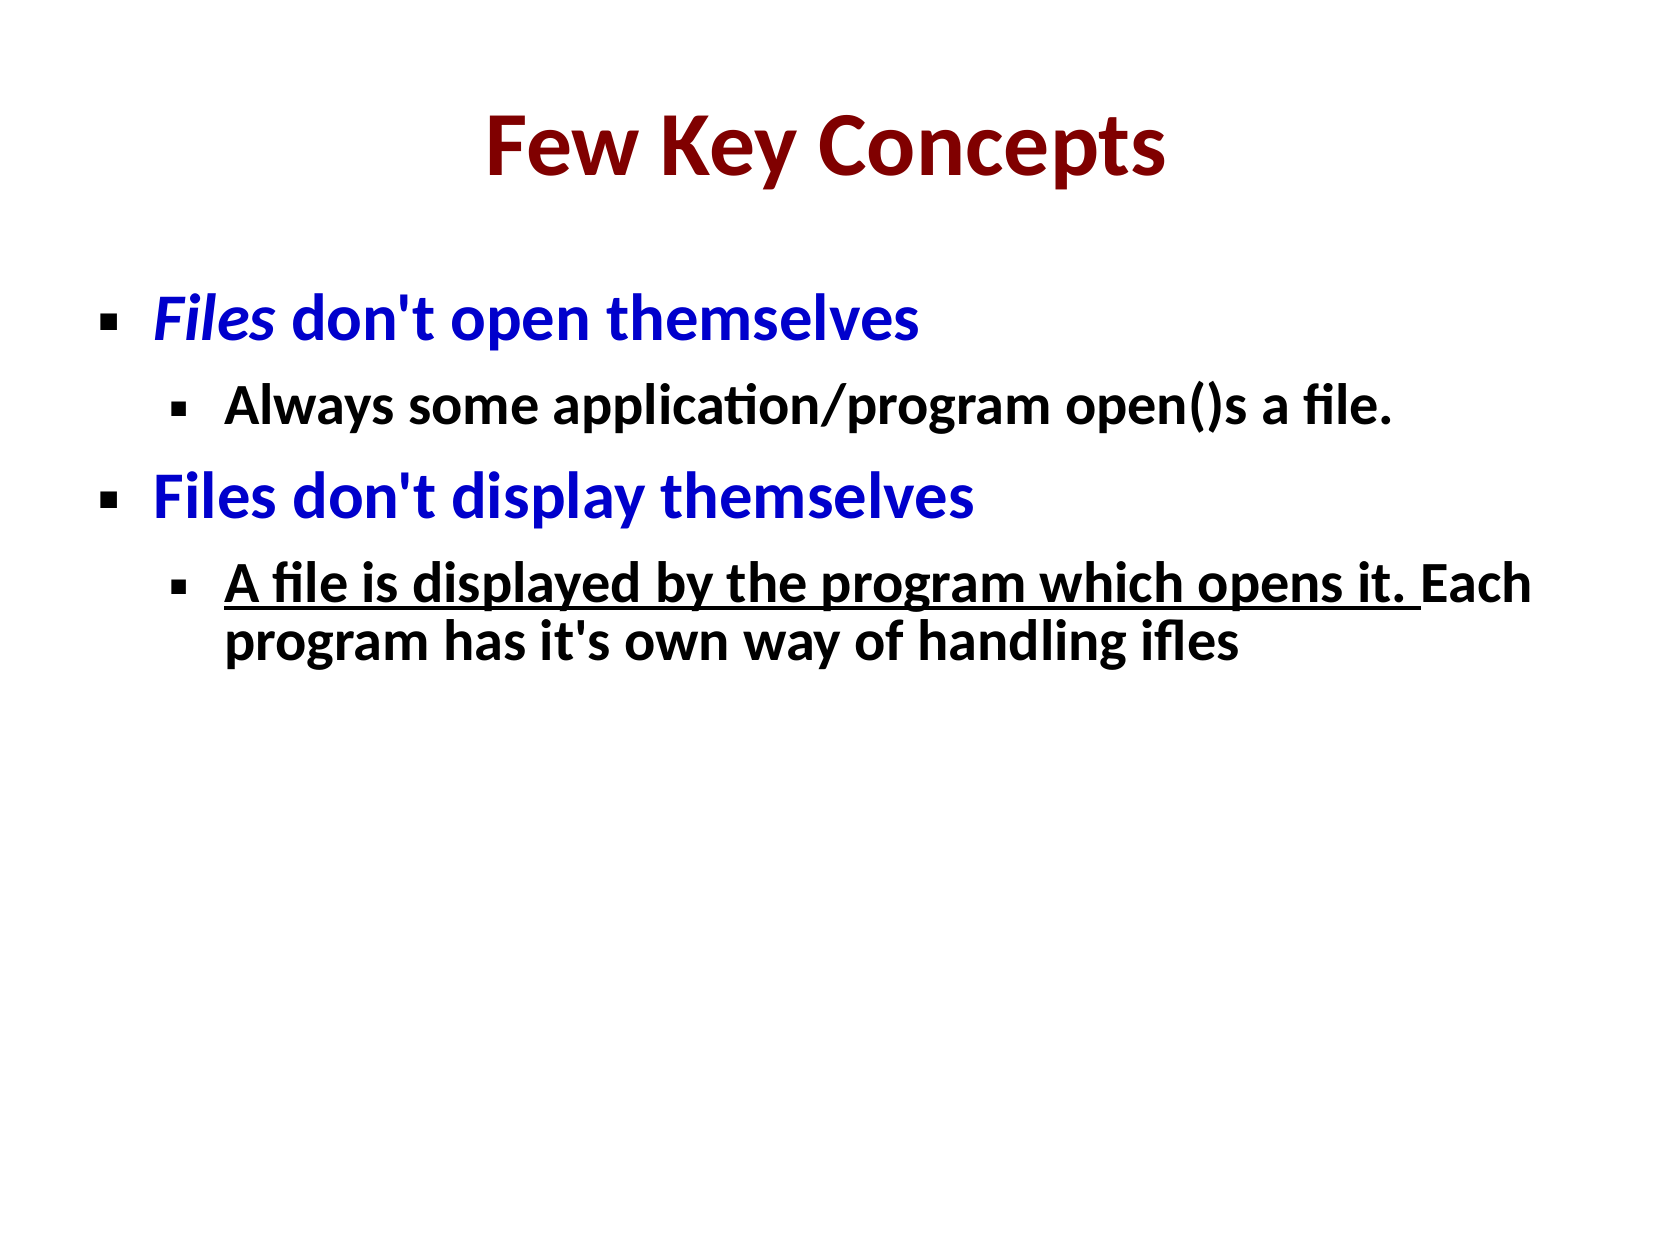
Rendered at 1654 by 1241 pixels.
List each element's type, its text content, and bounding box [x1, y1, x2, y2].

list Files don't open themselves Always some application/program open()s a file. Files don't display themselves A file is displayed by the program which opens it. Each program has it's own way of handling ifles [82, 290, 1571, 1010]
title Few Key Concepts [82, 49, 1571, 257]
